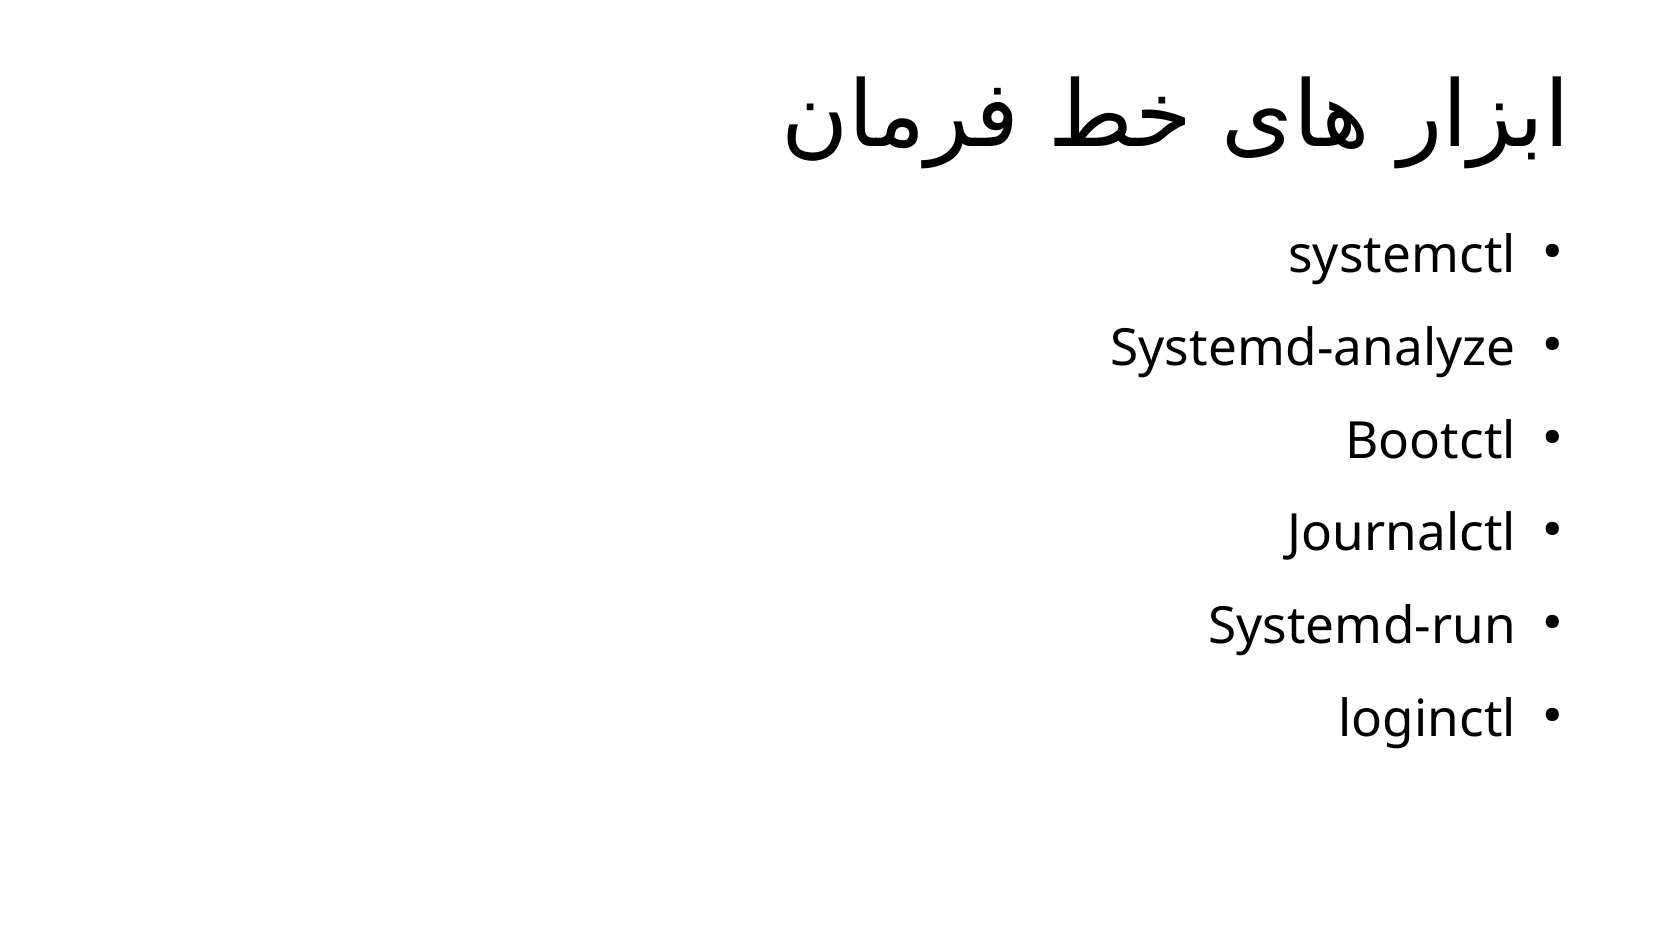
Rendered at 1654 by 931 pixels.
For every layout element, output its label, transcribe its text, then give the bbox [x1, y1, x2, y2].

title ابزار های خط فرمان [82, 37, 1571, 193]
list systemctl Systemd-analyze Bootctl Journalctl Systemd-run loginctl [82, 217, 1571, 758]
